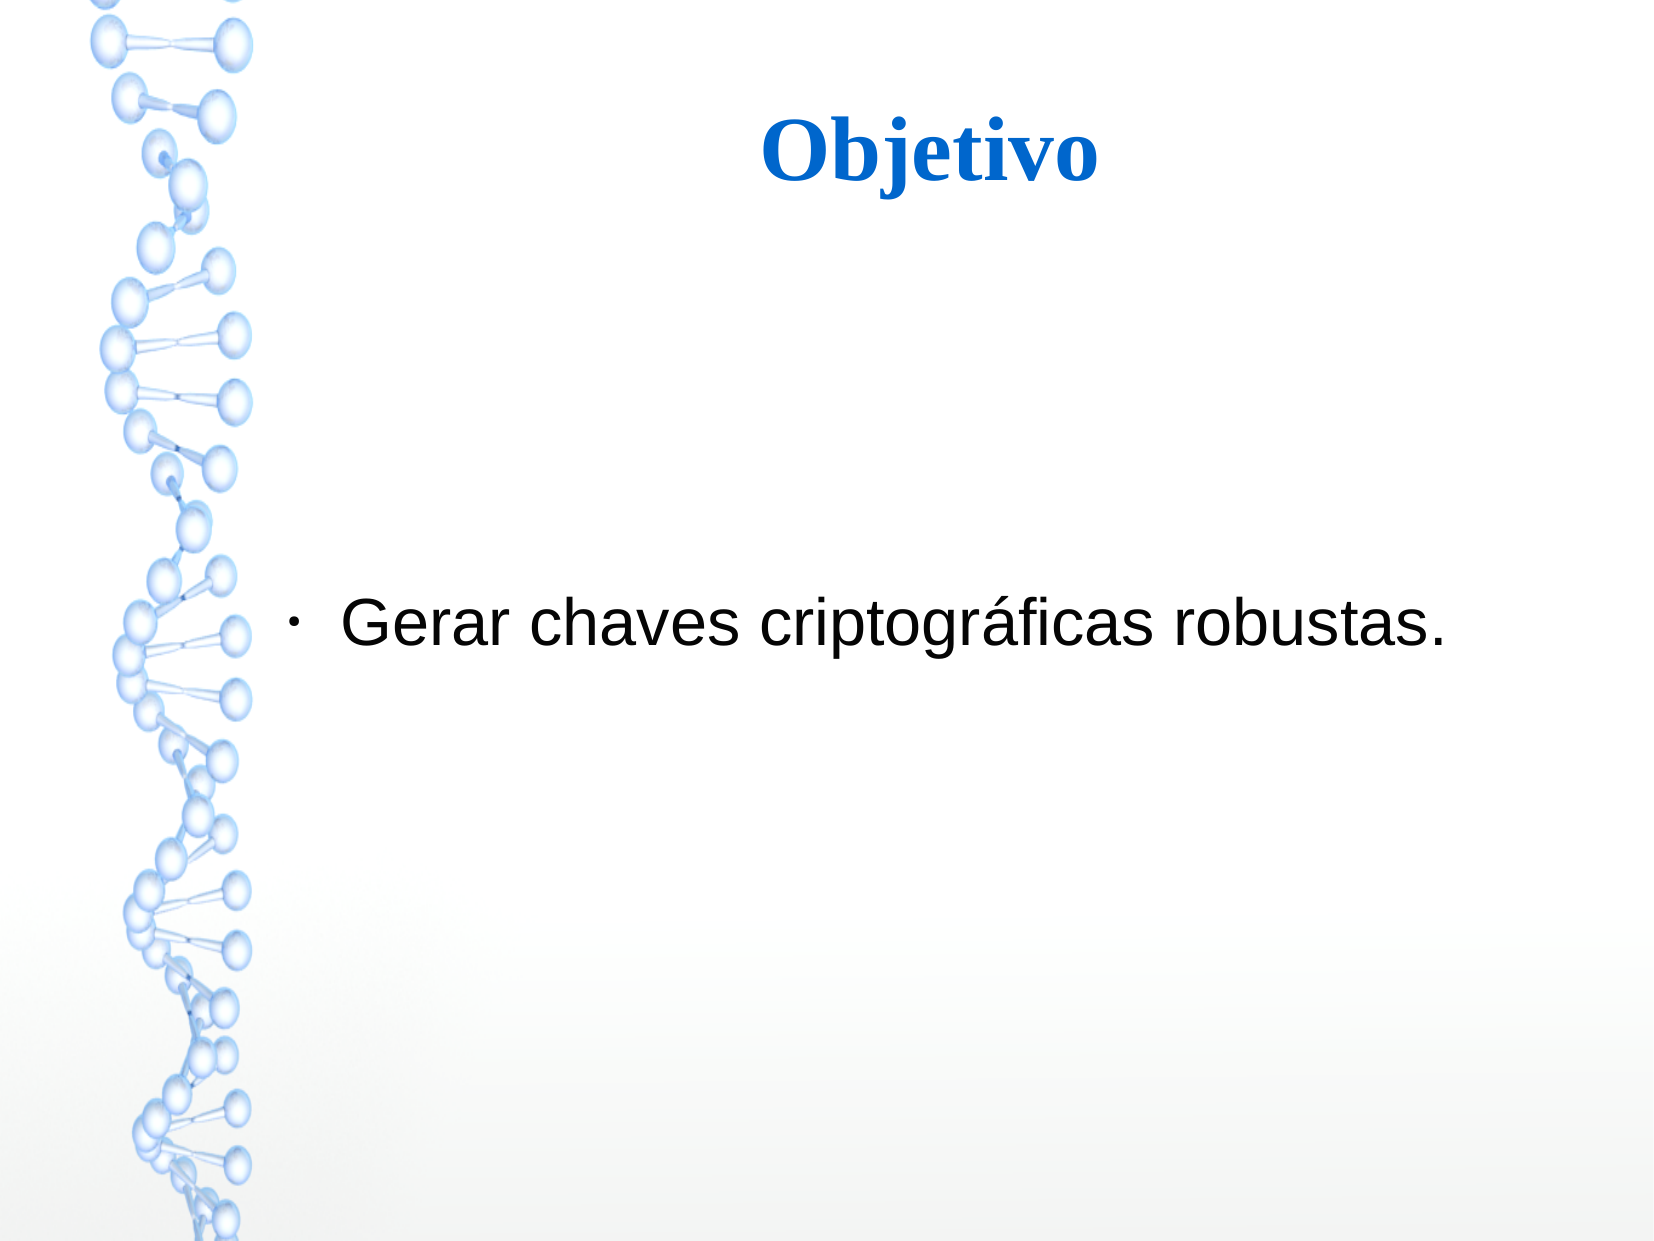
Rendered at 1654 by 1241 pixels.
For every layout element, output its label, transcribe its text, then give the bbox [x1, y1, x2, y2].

list Gerar chaves criptográficas robustas. [270, 585, 1599, 706]
picture [0, 0, 1654, 1241]
title Objetivo [265, 47, 1595, 252]
